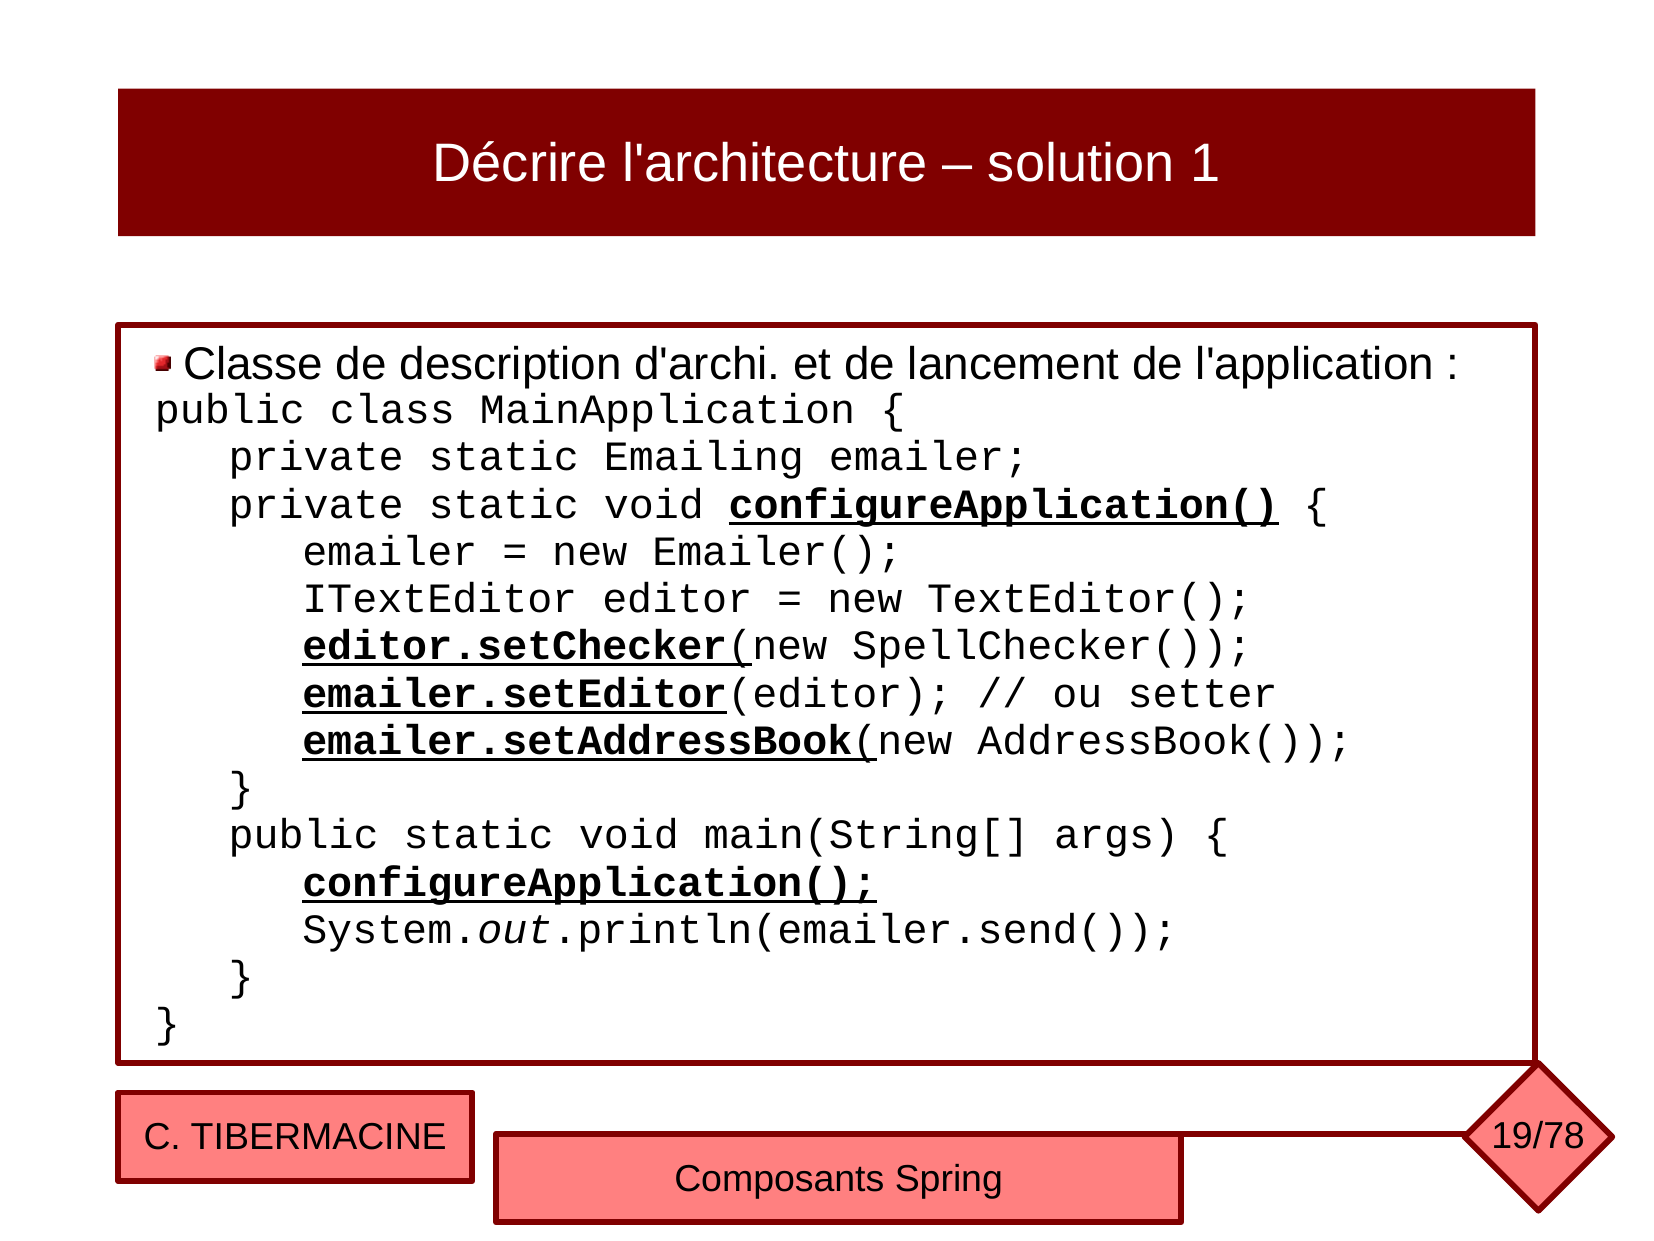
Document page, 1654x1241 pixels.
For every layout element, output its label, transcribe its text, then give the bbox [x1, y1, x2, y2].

text_box [1464, 1125, 1476, 1149]
text_box C. TIBERMACINE [118, 1092, 473, 1182]
picture [154, 355, 171, 371]
text_box [1494, 1062, 1583, 1107]
text_box Classe de description d'archi. et de lancement de l'application : public class MainApplication { private static Emailing emailer; private static void configureApplication() { emailer = new Emailer(); ITextEditor editor = new TextEditor(); editor.setChecker(new SpellChecker()); emailer.setEditor(editor); // ou setter emailer.setAddressBook(new AddressBook()); } public static void main(String[] args) { configureApplication(); System.out.println(emailer.send()); } } [118, 324, 1536, 1063]
text_box Décrire l'architecture – solution 1 [118, 88, 1536, 237]
text_box <numéro>/78 [1476, 1107, 1613, 1207]
text_box Composants Spring [496, 1133, 1182, 1223]
